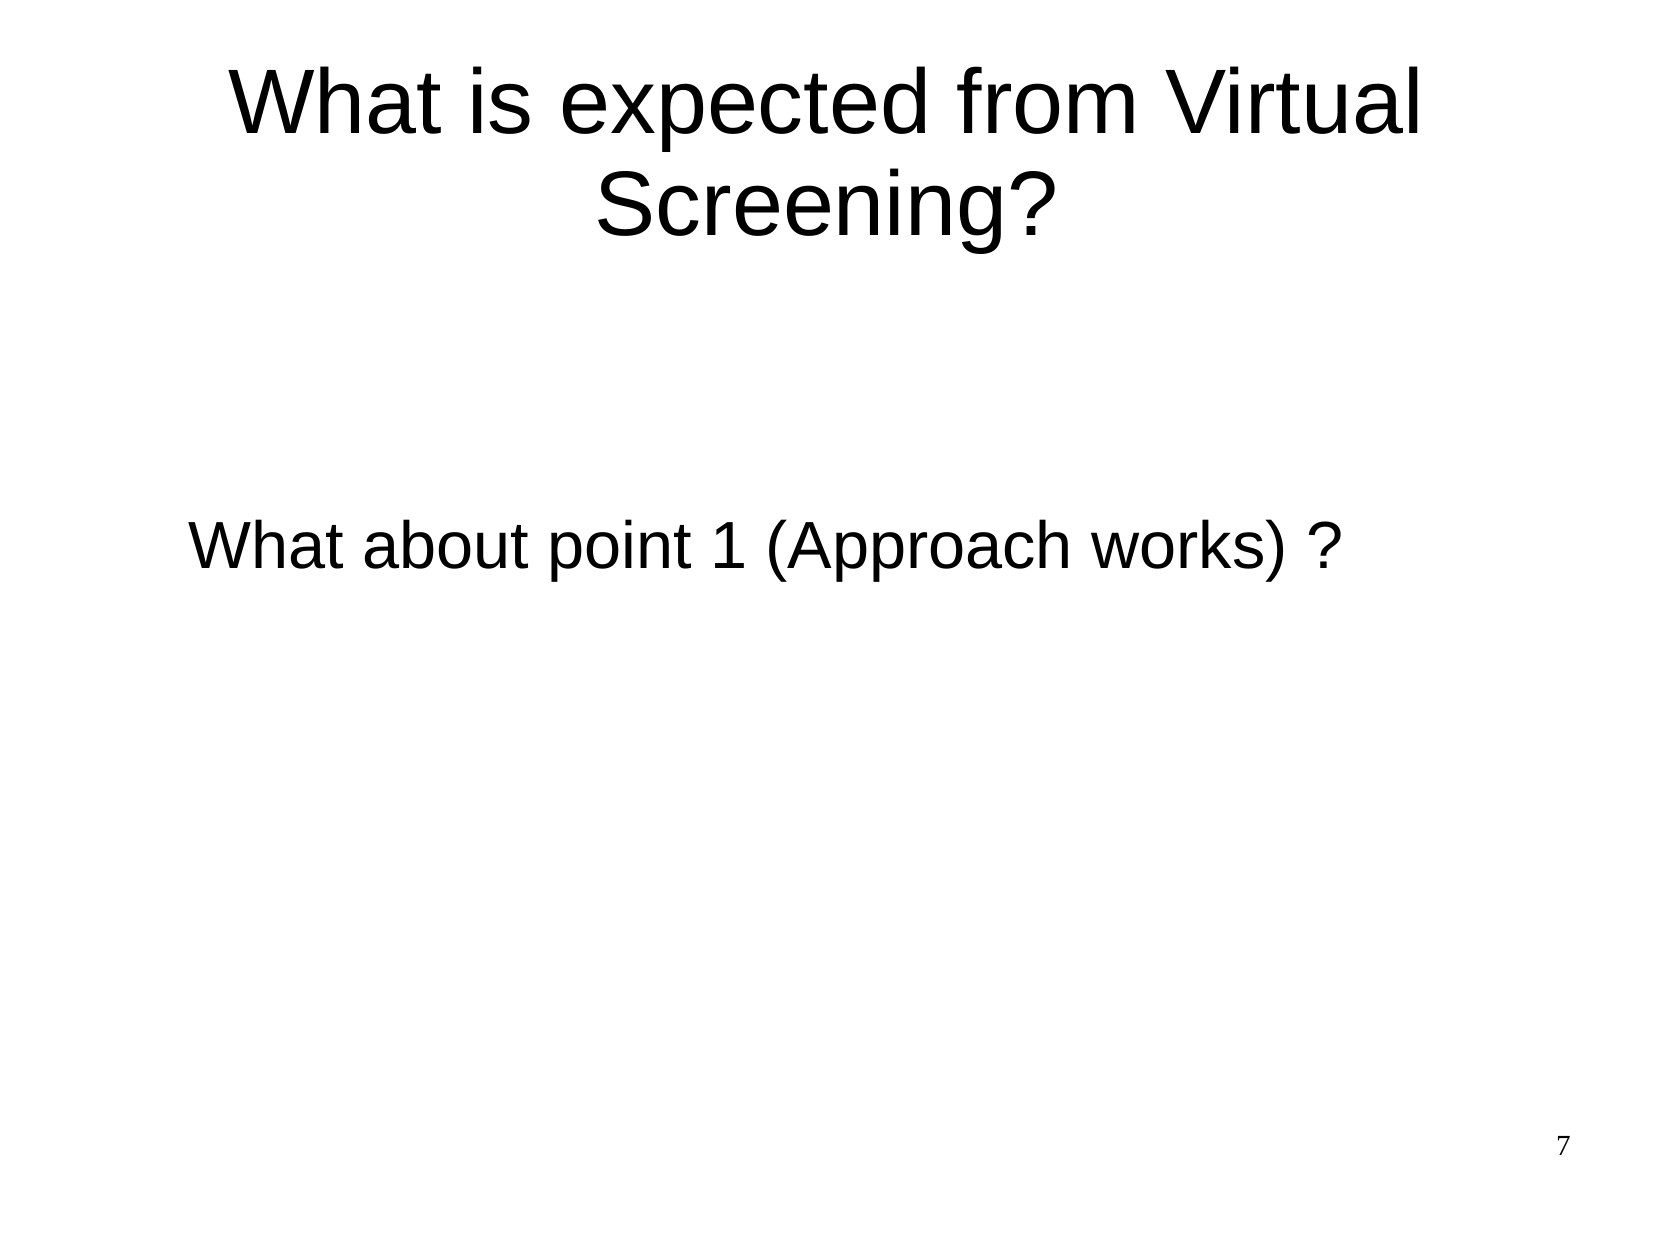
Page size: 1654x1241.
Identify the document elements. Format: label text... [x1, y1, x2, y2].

title What is expected from Virtual Screening? [82, 49, 1571, 257]
list What about point 1 (Approach works) ? [188, 507, 1654, 815]
